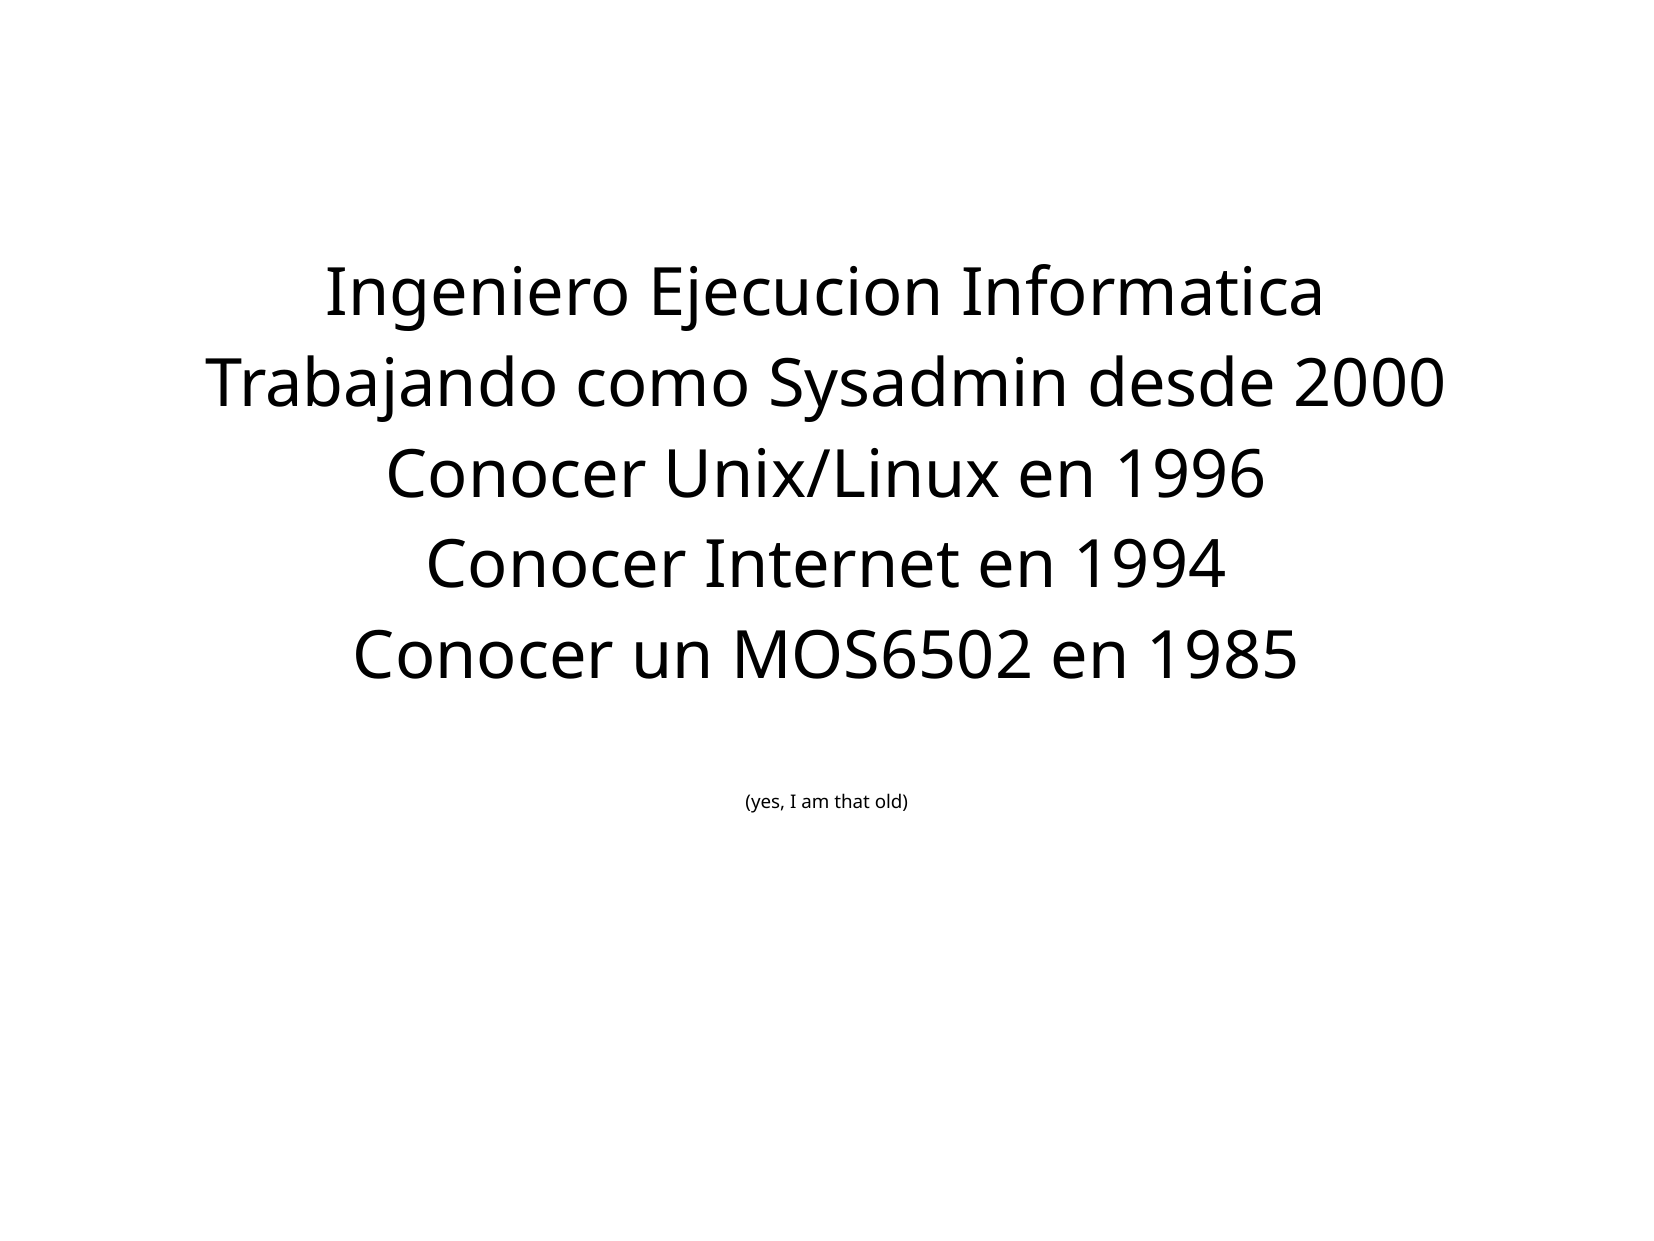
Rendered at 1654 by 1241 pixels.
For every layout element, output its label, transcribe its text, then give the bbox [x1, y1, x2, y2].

subtitle Ingeniero Ejecucion Informatica Trabajando como Sysadmin desde 2000 Conocer Unix/Linux en 1996 Conocer Internet en 1994 Conocer un MOS6502 en 1985 (yes, I am that old) [82, 49, 1571, 1010]
